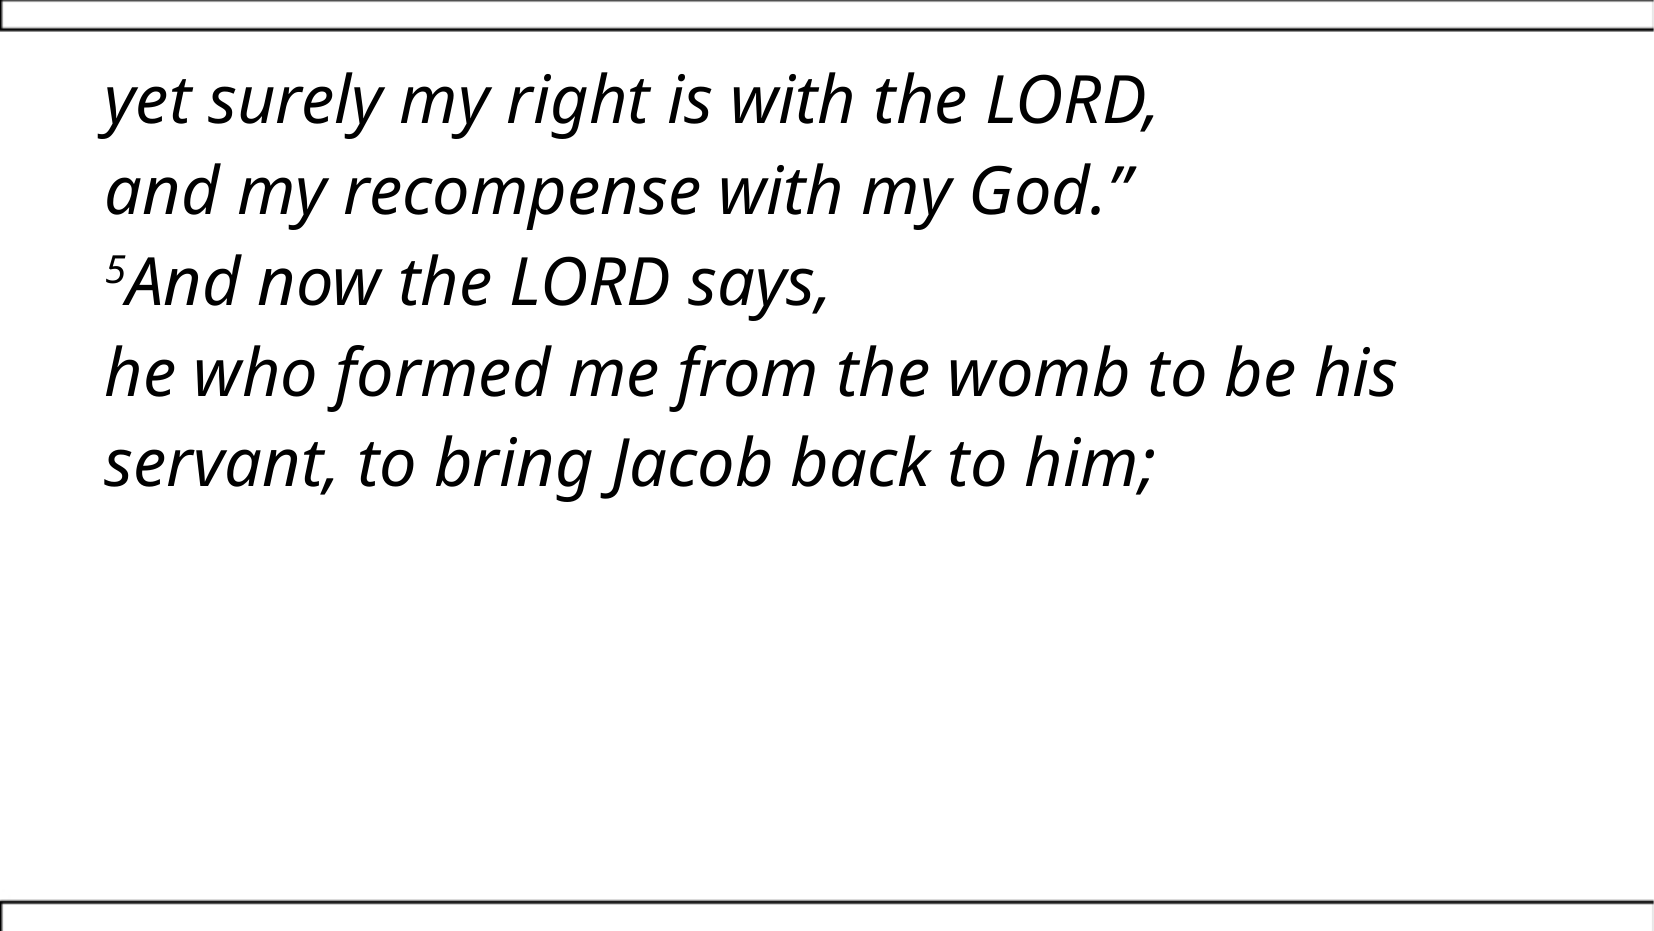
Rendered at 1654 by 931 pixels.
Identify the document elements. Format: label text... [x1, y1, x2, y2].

picture [0, 0, 1654, 931]
text_box yet surely my right is with the LORD, and my recompense with my God.” 5And now the LORD says, he who formed me from the womb to be his servant, to bring Jacob back to him; [90, 45, 1561, 504]
